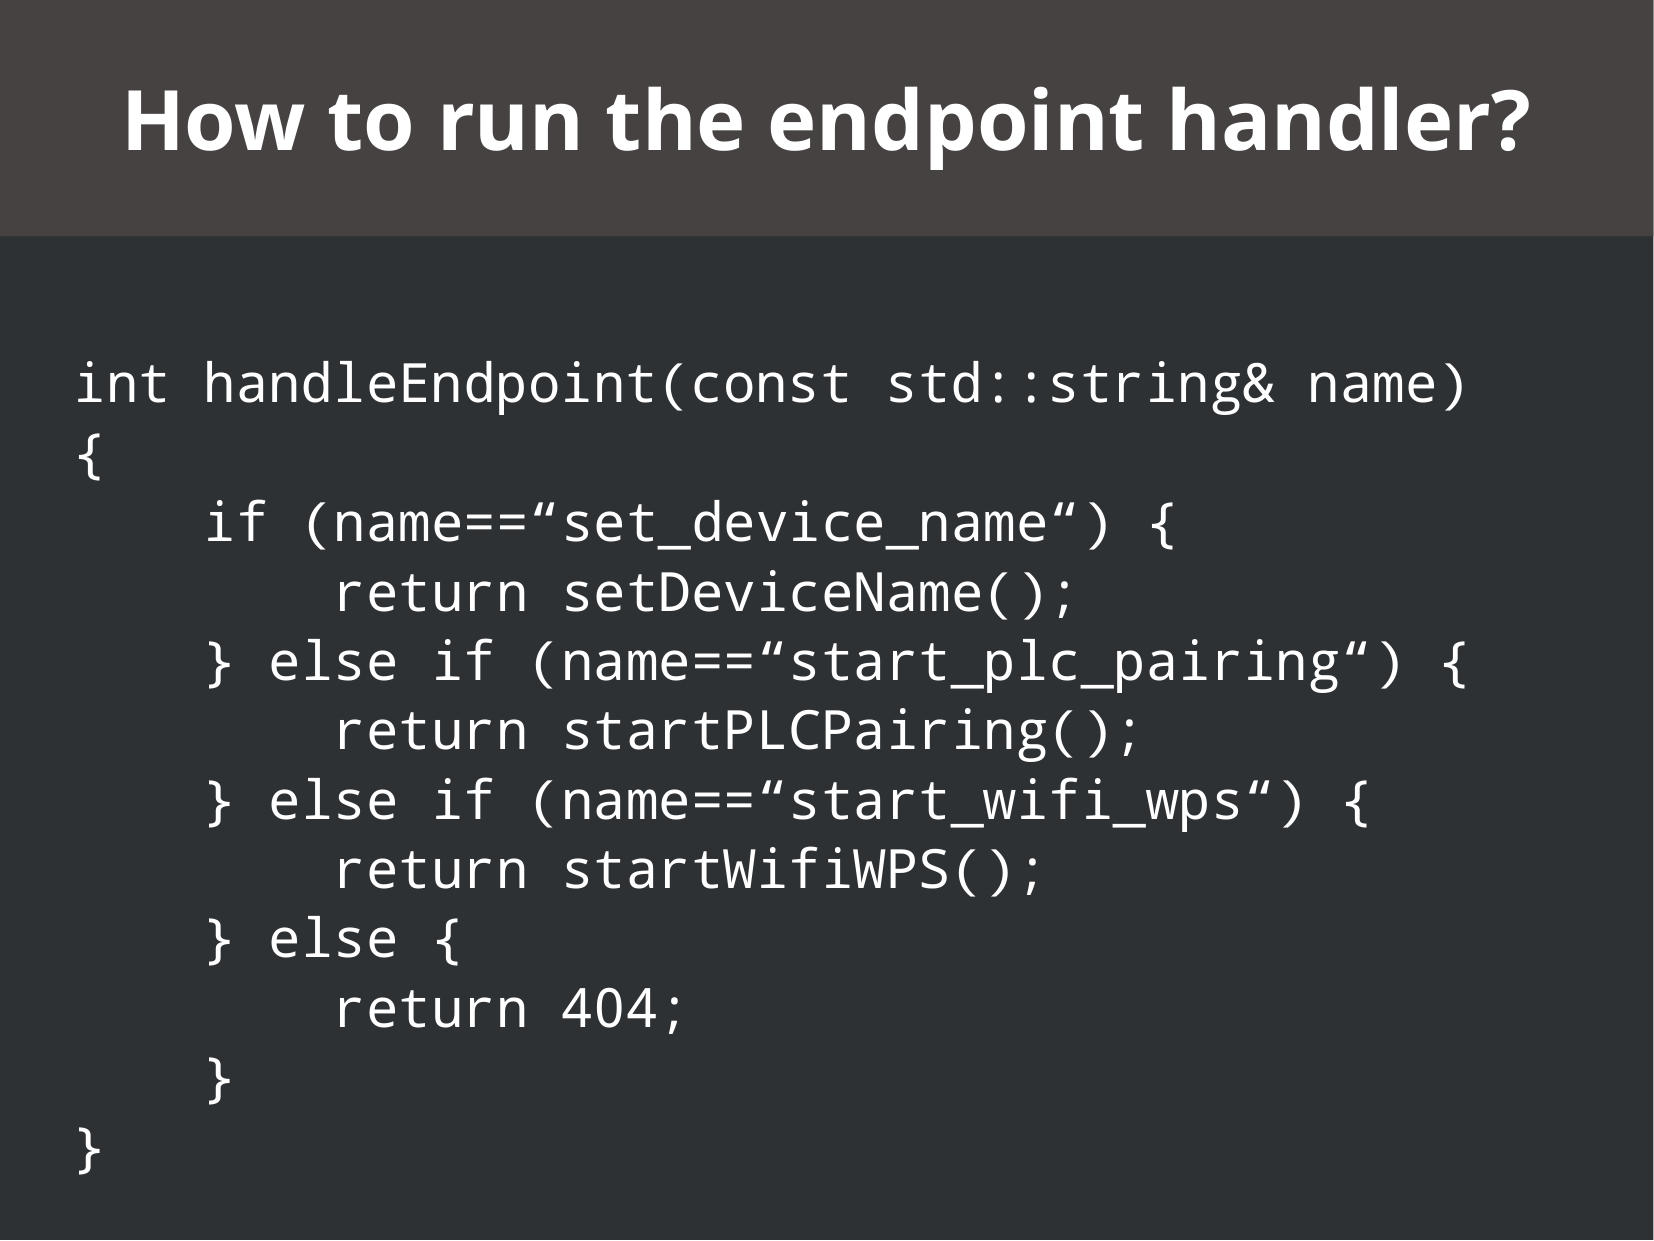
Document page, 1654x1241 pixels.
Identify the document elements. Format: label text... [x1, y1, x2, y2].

text_box int handleEndpoint(const std::string& name) { if (name==“set_device_name“) { return setDeviceName(); } else if (name==“start_plc_pairing“) { return startPLCPairing(); } else if (name==“start_wifi_wps“) { return startWifiWPS(); } else { return 404; } } [59, 275, 1619, 1241]
subtitle How to run the endpoint handler? [0, 0, 1654, 237]
